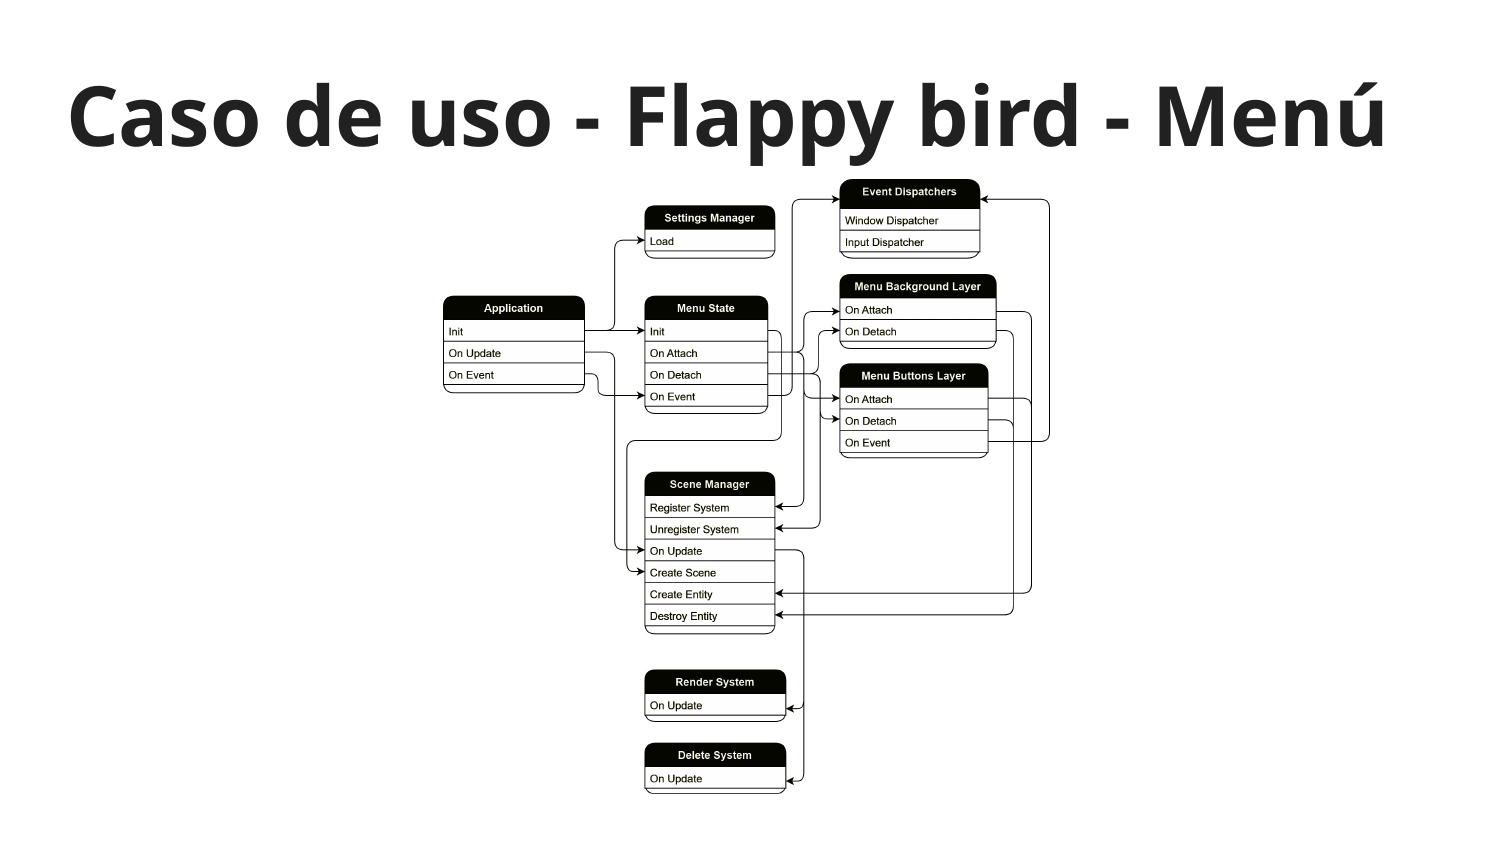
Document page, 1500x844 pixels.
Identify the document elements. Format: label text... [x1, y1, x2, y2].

title Caso de uso - Flappy bird - Menú [51, 48, 1449, 180]
picture [443, 179, 1057, 794]
